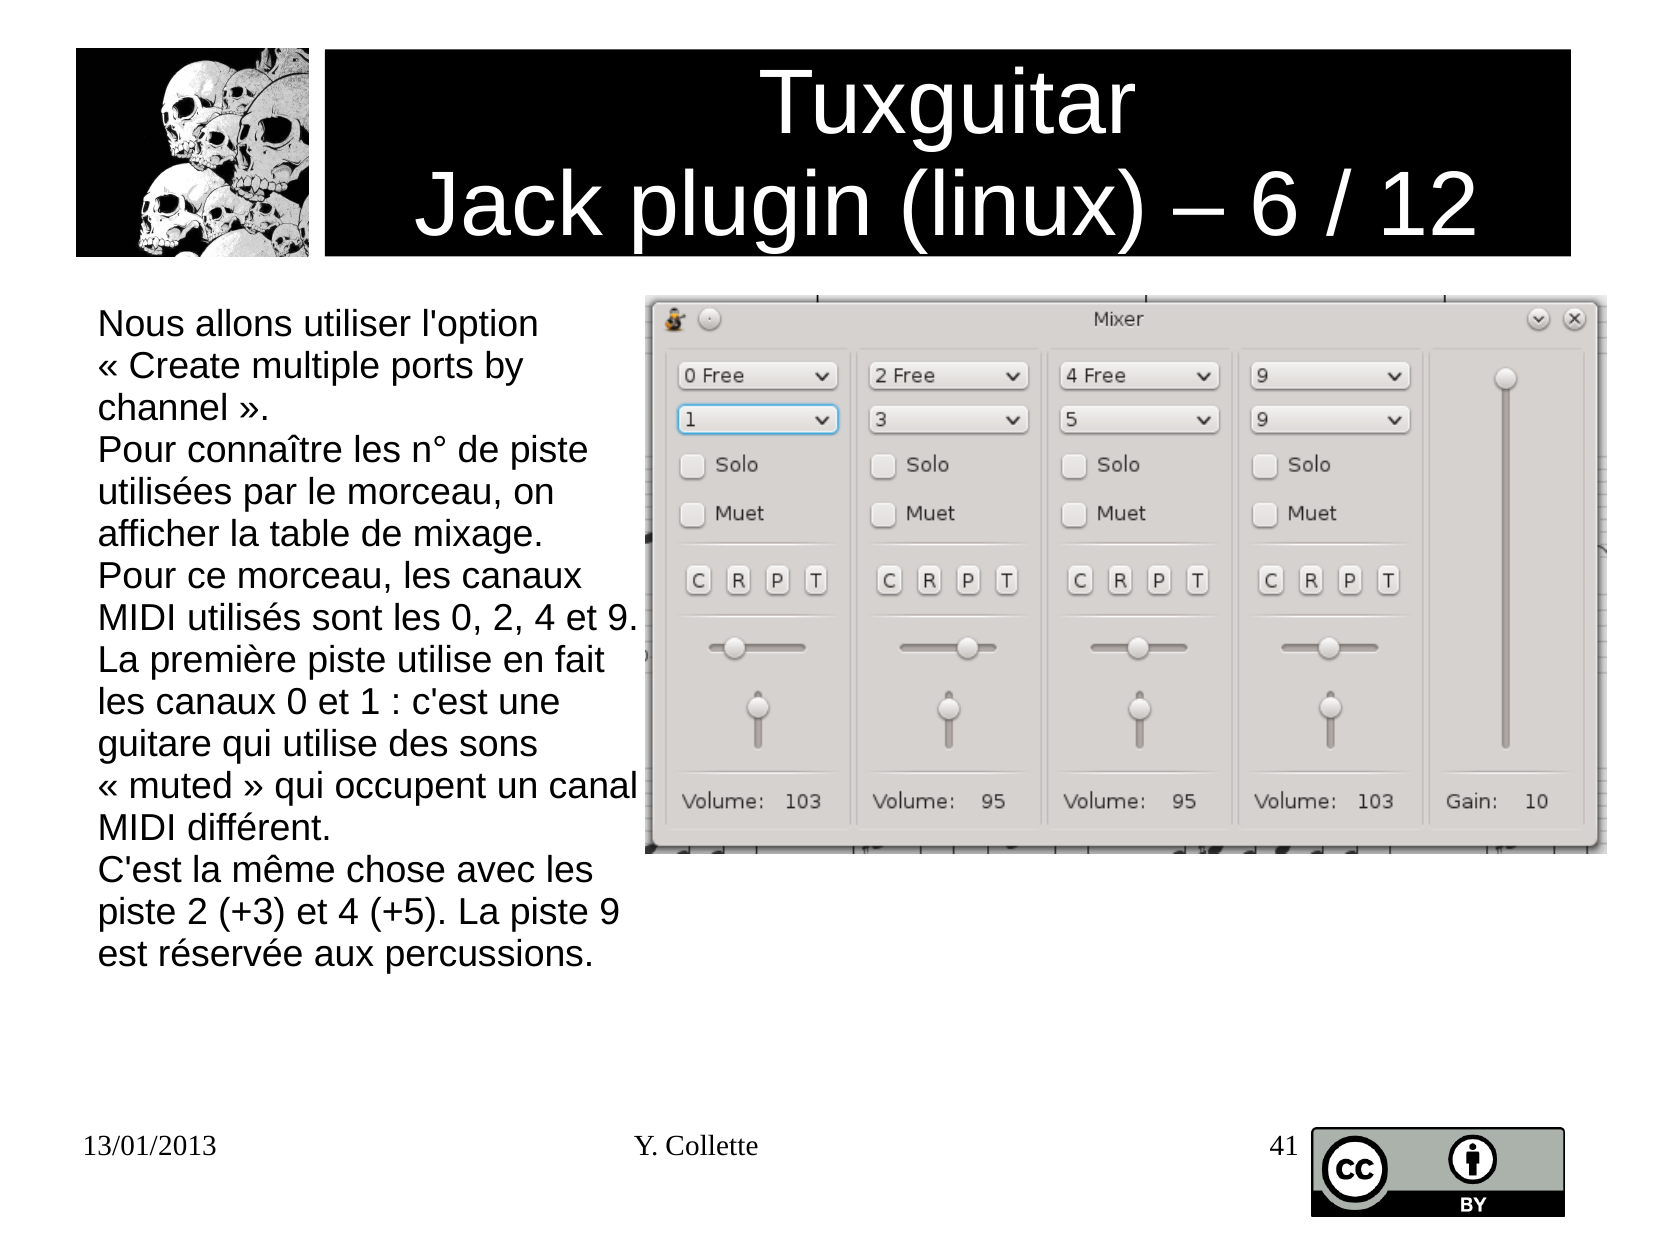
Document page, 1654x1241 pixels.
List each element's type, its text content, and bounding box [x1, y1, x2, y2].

picture [1311, 1127, 1565, 1217]
picture [669, 295, 1607, 854]
text_box Nous allons utiliser l'option « Create multiple ports by channel ». Pour connaître les n° de piste utilisées par le morceau, on afficher la table de mixage. Pour ce morceau, les canaux MIDI utilisés sont les 0, 2, 4 et 9. La première piste utilise en fait les canaux 0 et 1 : c'est une guitare qui utilise des sons « muted » qui occupent un canal MIDI différent. C'est la même chose avec les piste 2 (+3) et 4 (+5). La piste 9 est réservée aux percussions. [82, 295, 669, 982]
title Tuxguitar Jack plugin (linux) – 6 / 12 [324, 49, 1571, 257]
picture [76, 48, 309, 257]
